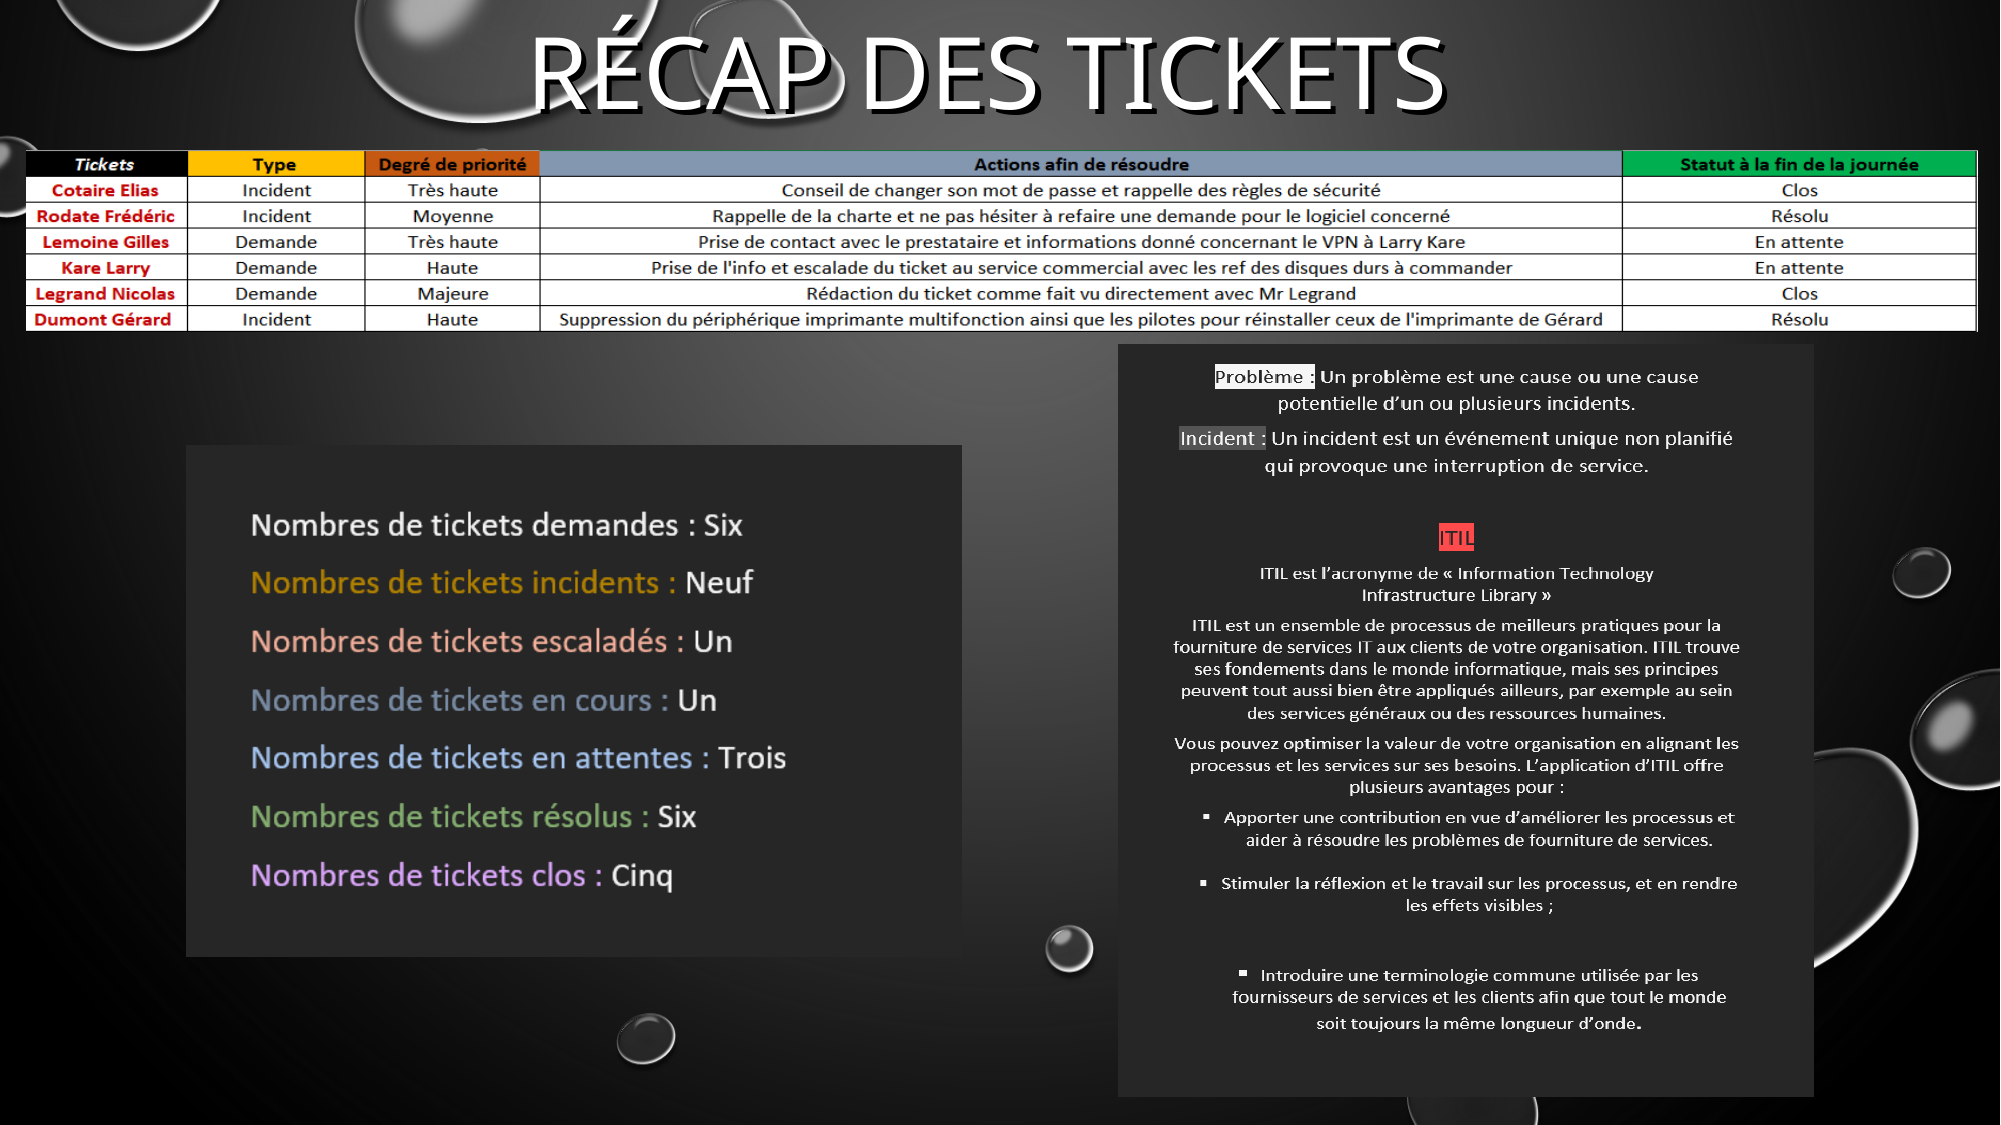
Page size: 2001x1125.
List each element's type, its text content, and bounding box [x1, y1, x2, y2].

title Récap des tickets [287, 10, 1713, 139]
picture [186, 445, 962, 957]
picture [1118, 344, 1814, 1097]
picture [26, 150, 1978, 332]
